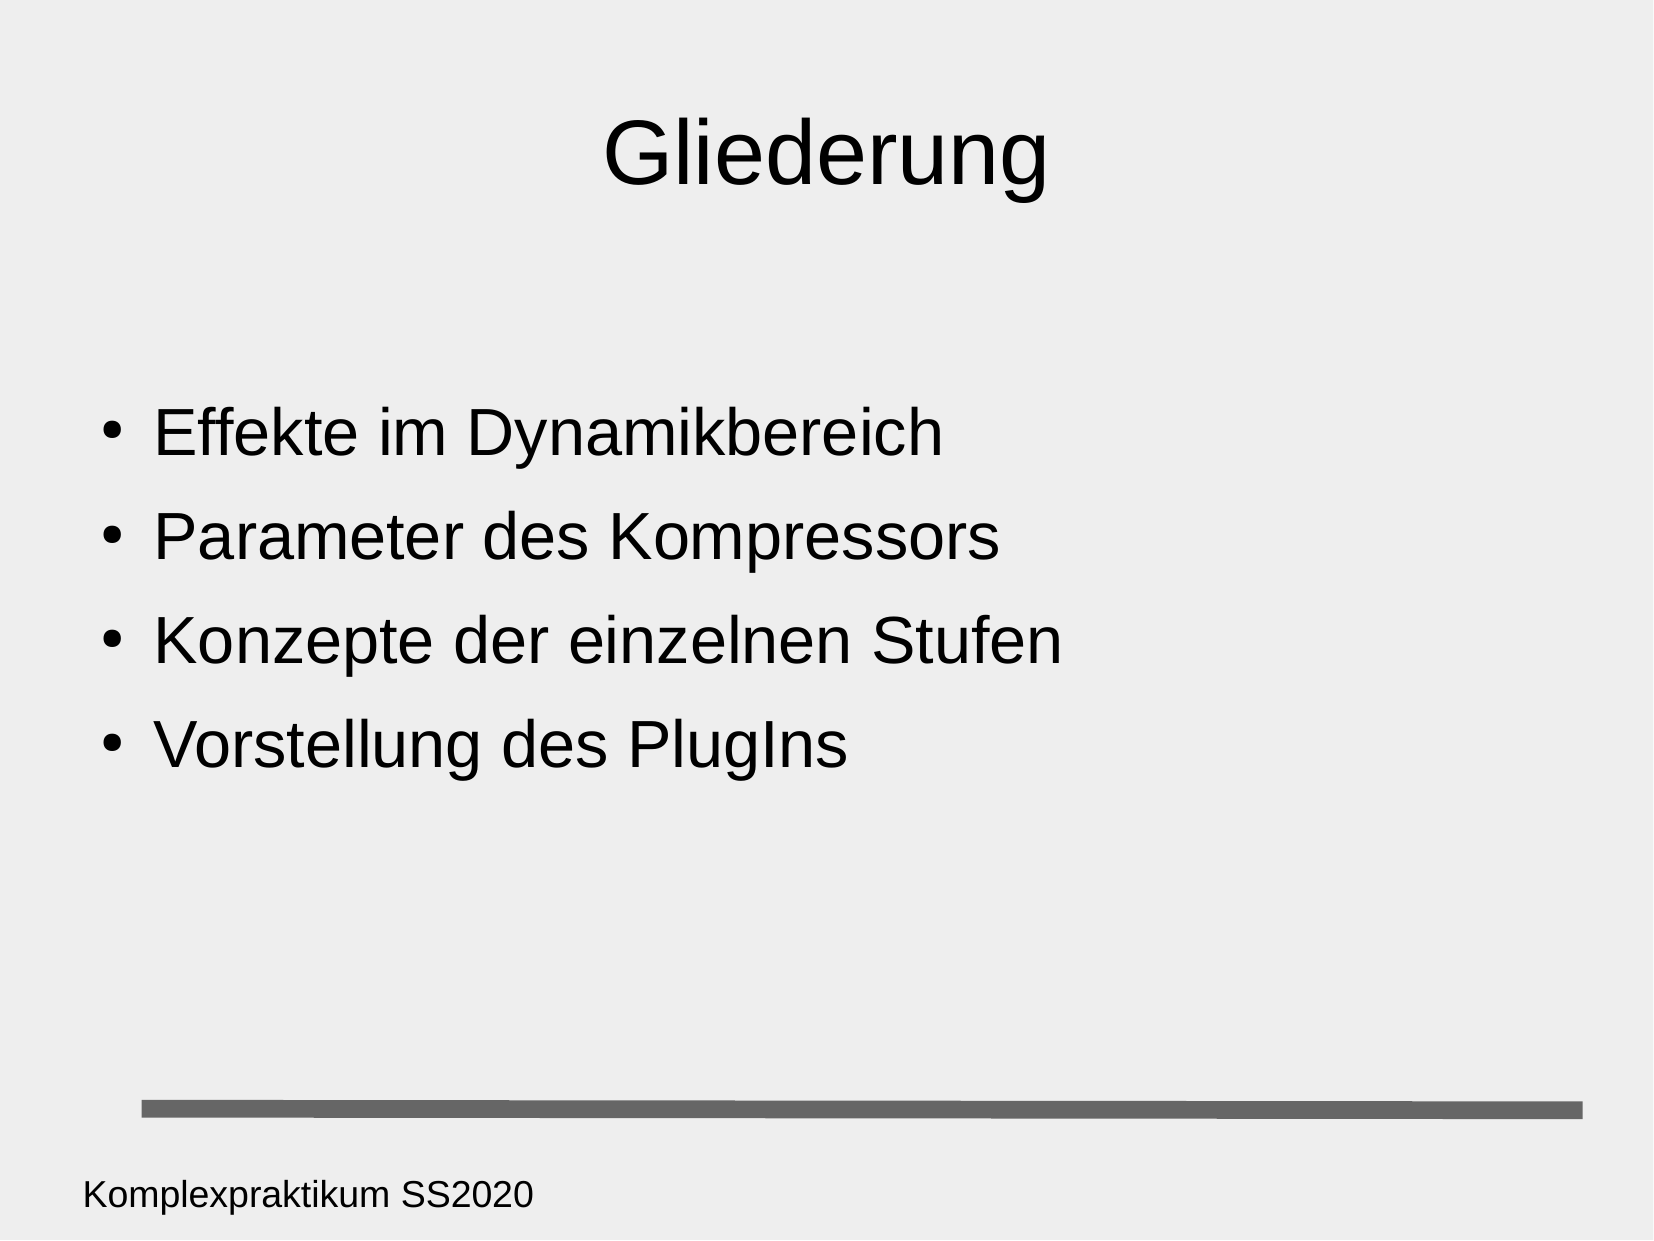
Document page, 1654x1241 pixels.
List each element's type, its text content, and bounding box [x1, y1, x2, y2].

list Effekte im Dynamikbereich Parameter des Kompressors Konzepte der einzelnen Stufen Vorstellung des PlugIns [82, 290, 1571, 1109]
text_box Komplexpraktikum SS2020 [59, 1157, 957, 1233]
title Gliederung [82, 49, 1571, 257]
